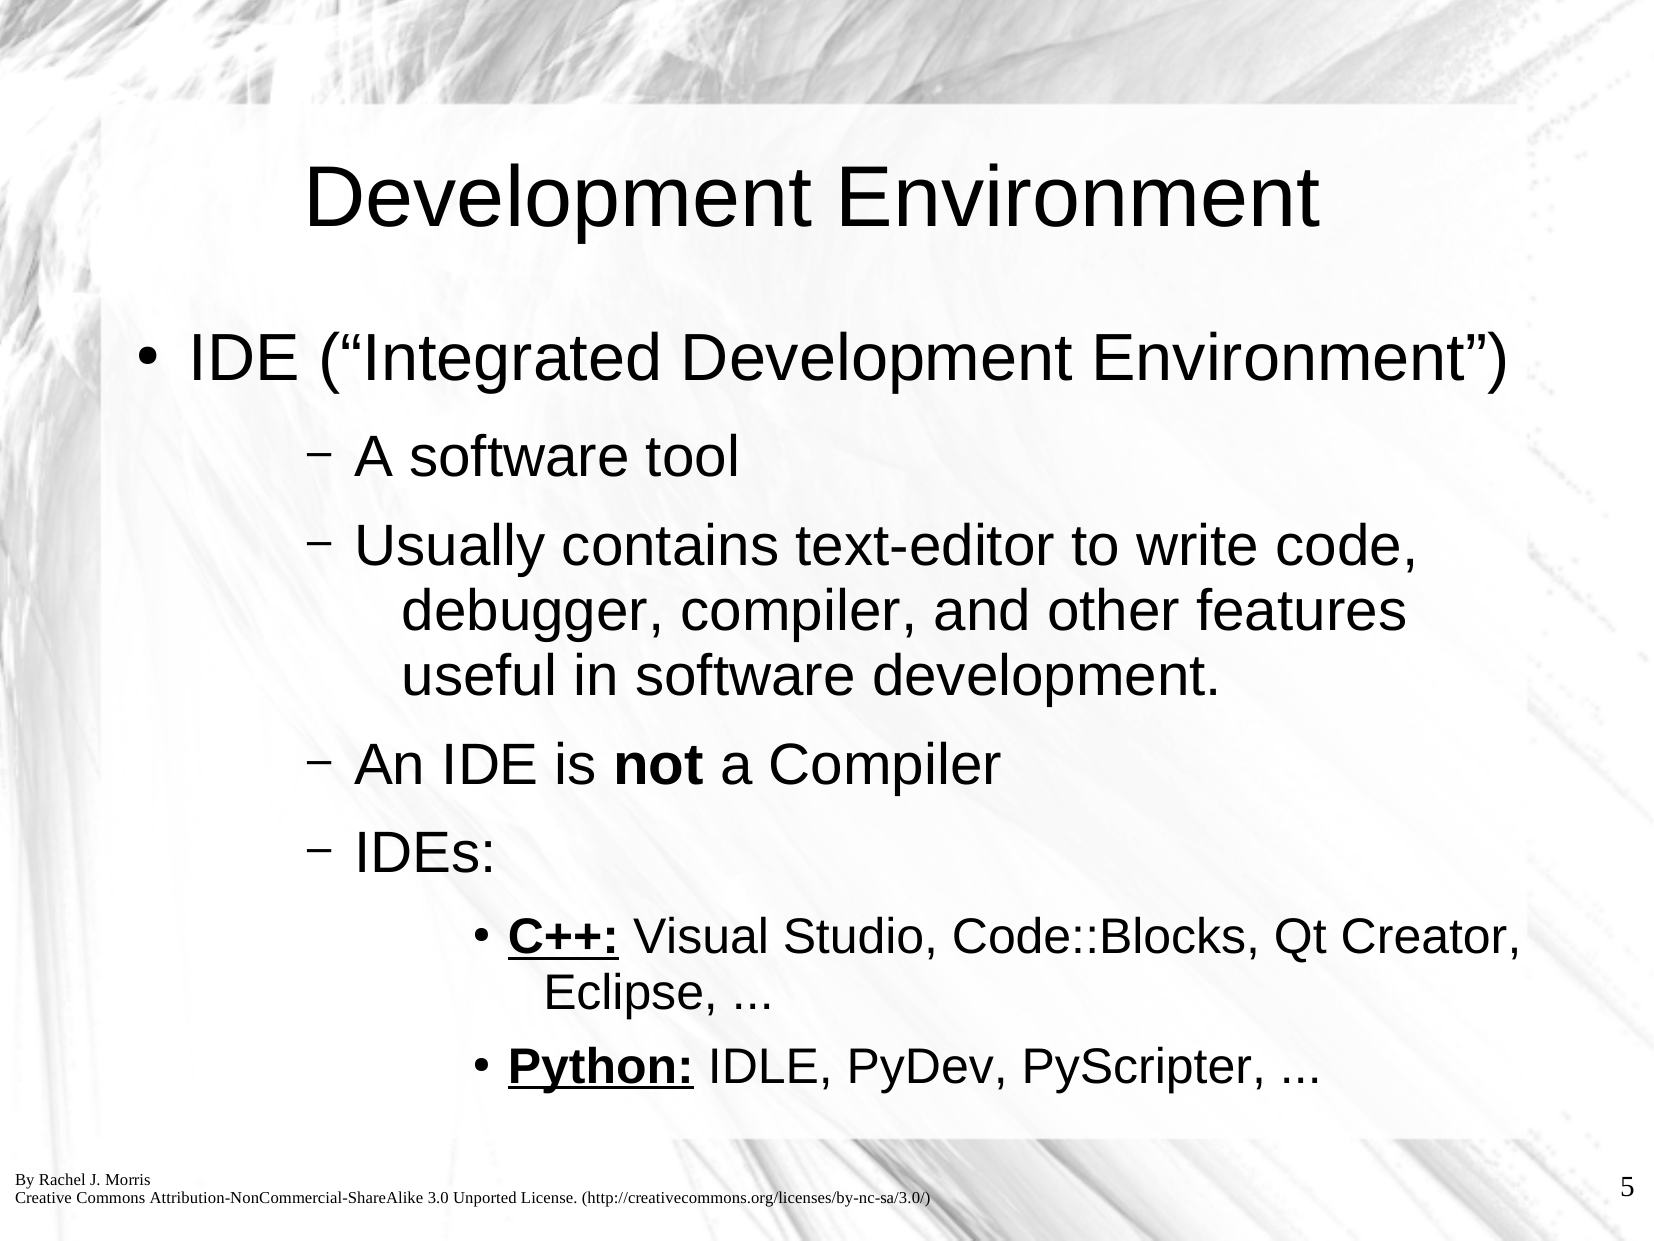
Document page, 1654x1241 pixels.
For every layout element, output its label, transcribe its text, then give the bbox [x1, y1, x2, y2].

title Development Environment [118, 112, 1506, 281]
picture [0, 0, 1654, 1241]
list IDE (“Integrated Development Environment”) A software tool Usually contains text-editor to write code, debugger, compiler, and other features useful in software development. An IDE is not a Compiler IDEs: C++: Visual Studio, Code::Blocks, Qt Creator, Eclipse, ... Python: IDLE, PyDev, PyScripter, ... [118, 319, 1571, 1126]
